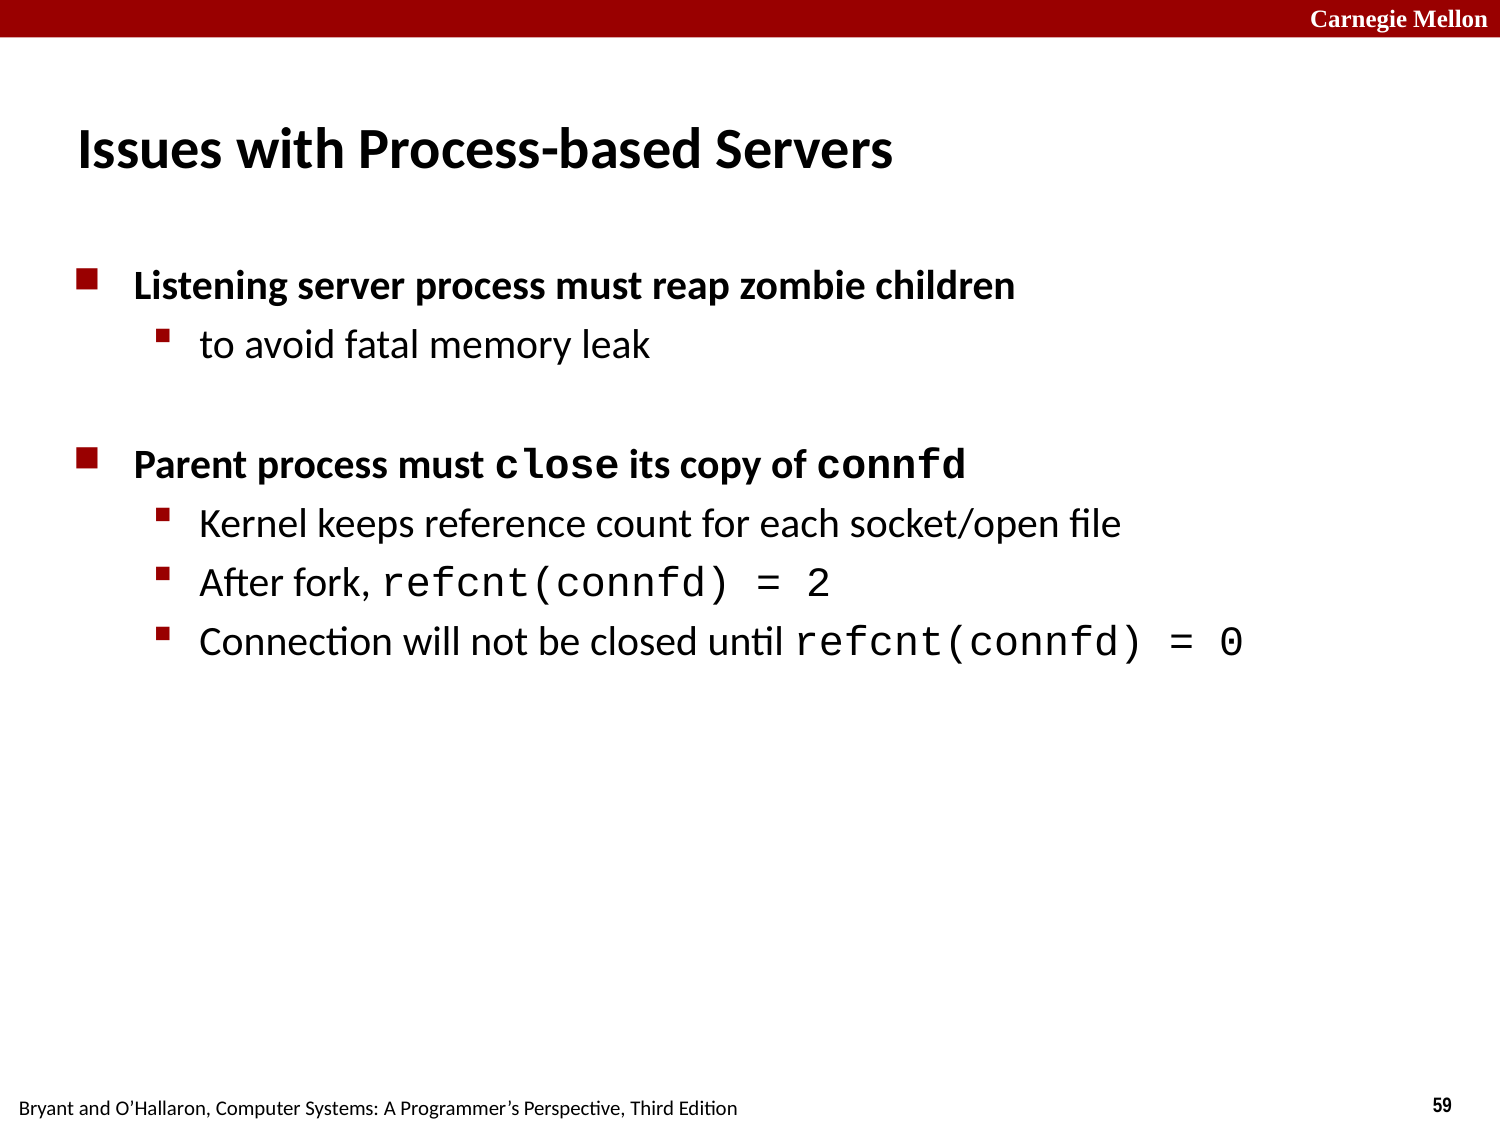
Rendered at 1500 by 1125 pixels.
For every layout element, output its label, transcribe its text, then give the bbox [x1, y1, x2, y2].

list Listening server process must reap zombie children to avoid fatal memory leak Parent process must close its copy of connfd Kernel keeps reference count for each socket/open file After fork, refcnt(connfd) = 2 Connection will not be closed until refcnt(connfd) = 0 [62, 249, 1450, 688]
title Issues with Process-based Servers [62, 54, 1264, 235]
